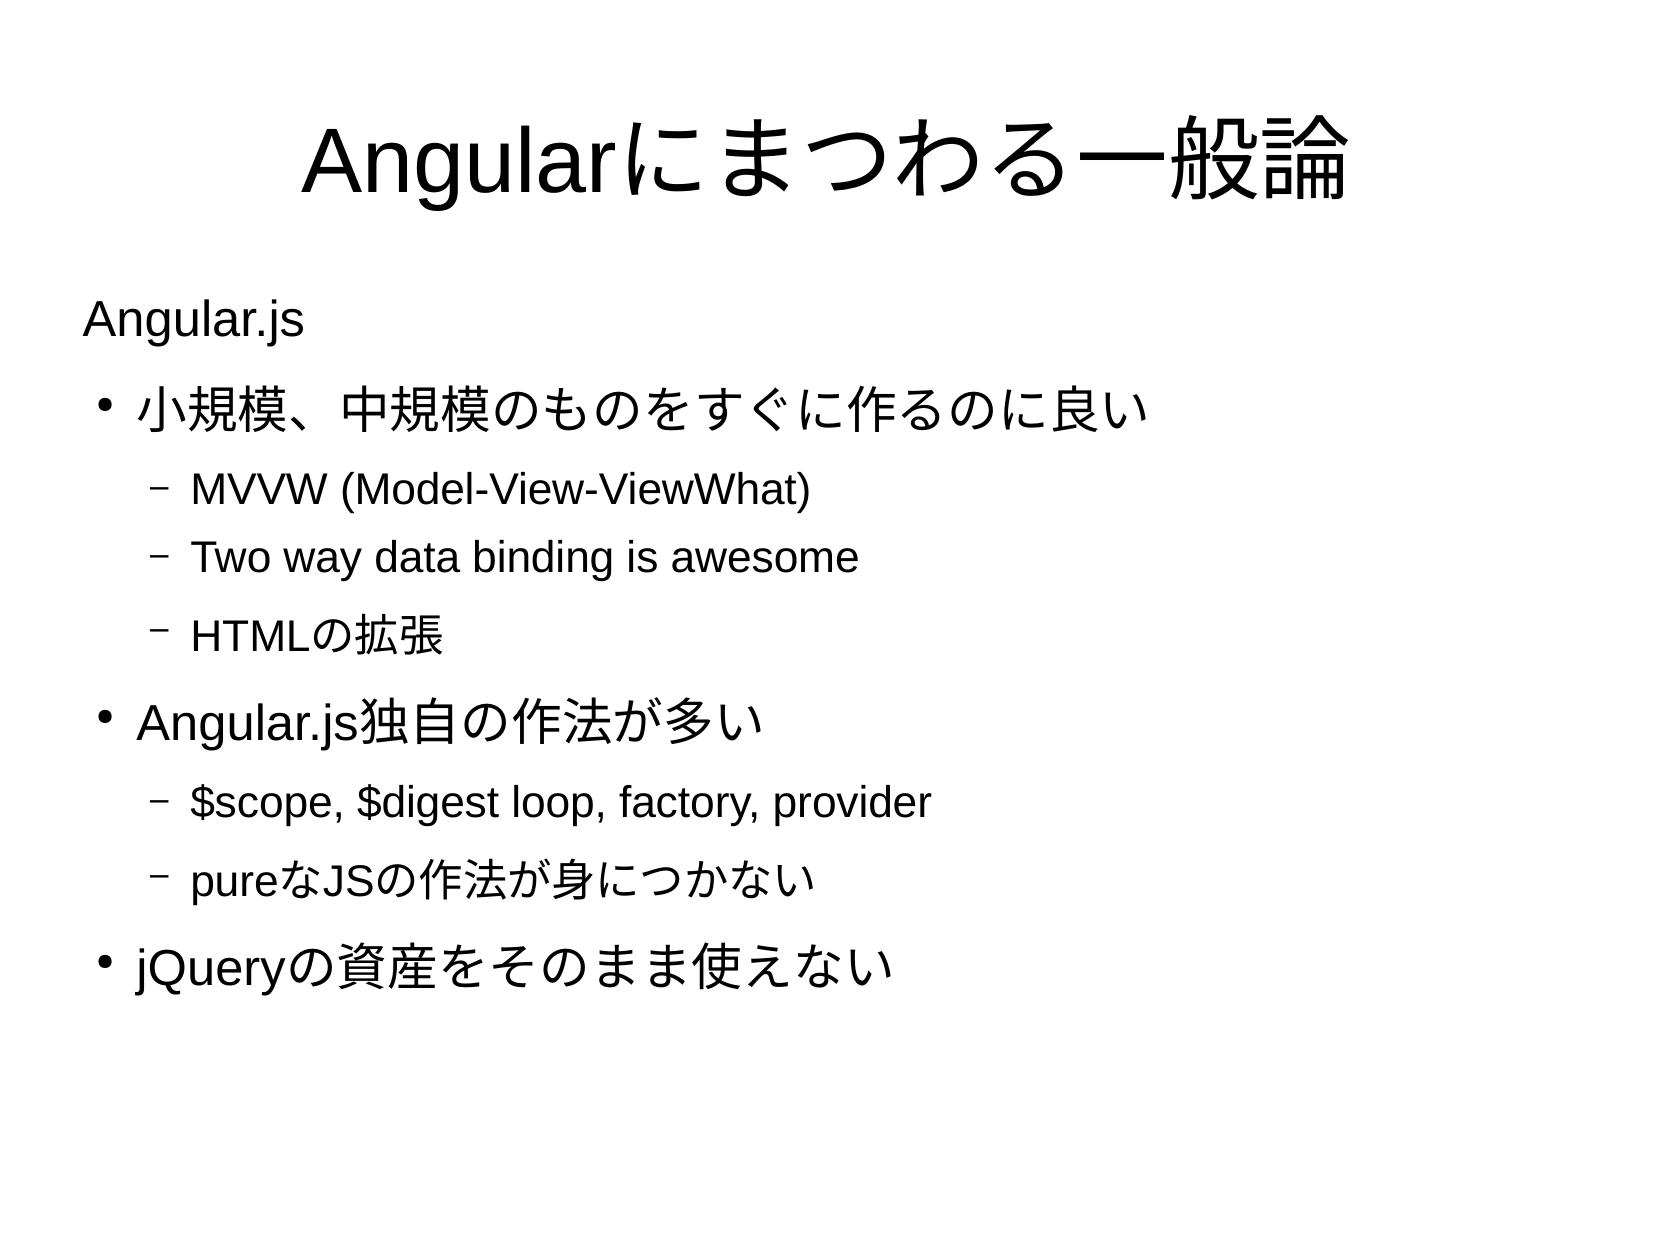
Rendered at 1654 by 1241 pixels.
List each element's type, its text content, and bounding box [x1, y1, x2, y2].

list Angular.js 小規模、中規模のものをすぐに作るのに良い MVVW (Model-View-ViewWhat) Two way data binding is awesome HTMLの拡張 Angular.js独自の作法が多い $scope, $digest loop, factory, provider pureなJSの作法が身につかない jQueryの資産をそのまま使えない [82, 290, 1571, 1010]
title Angularにまつわる一般論 [82, 49, 1571, 257]
